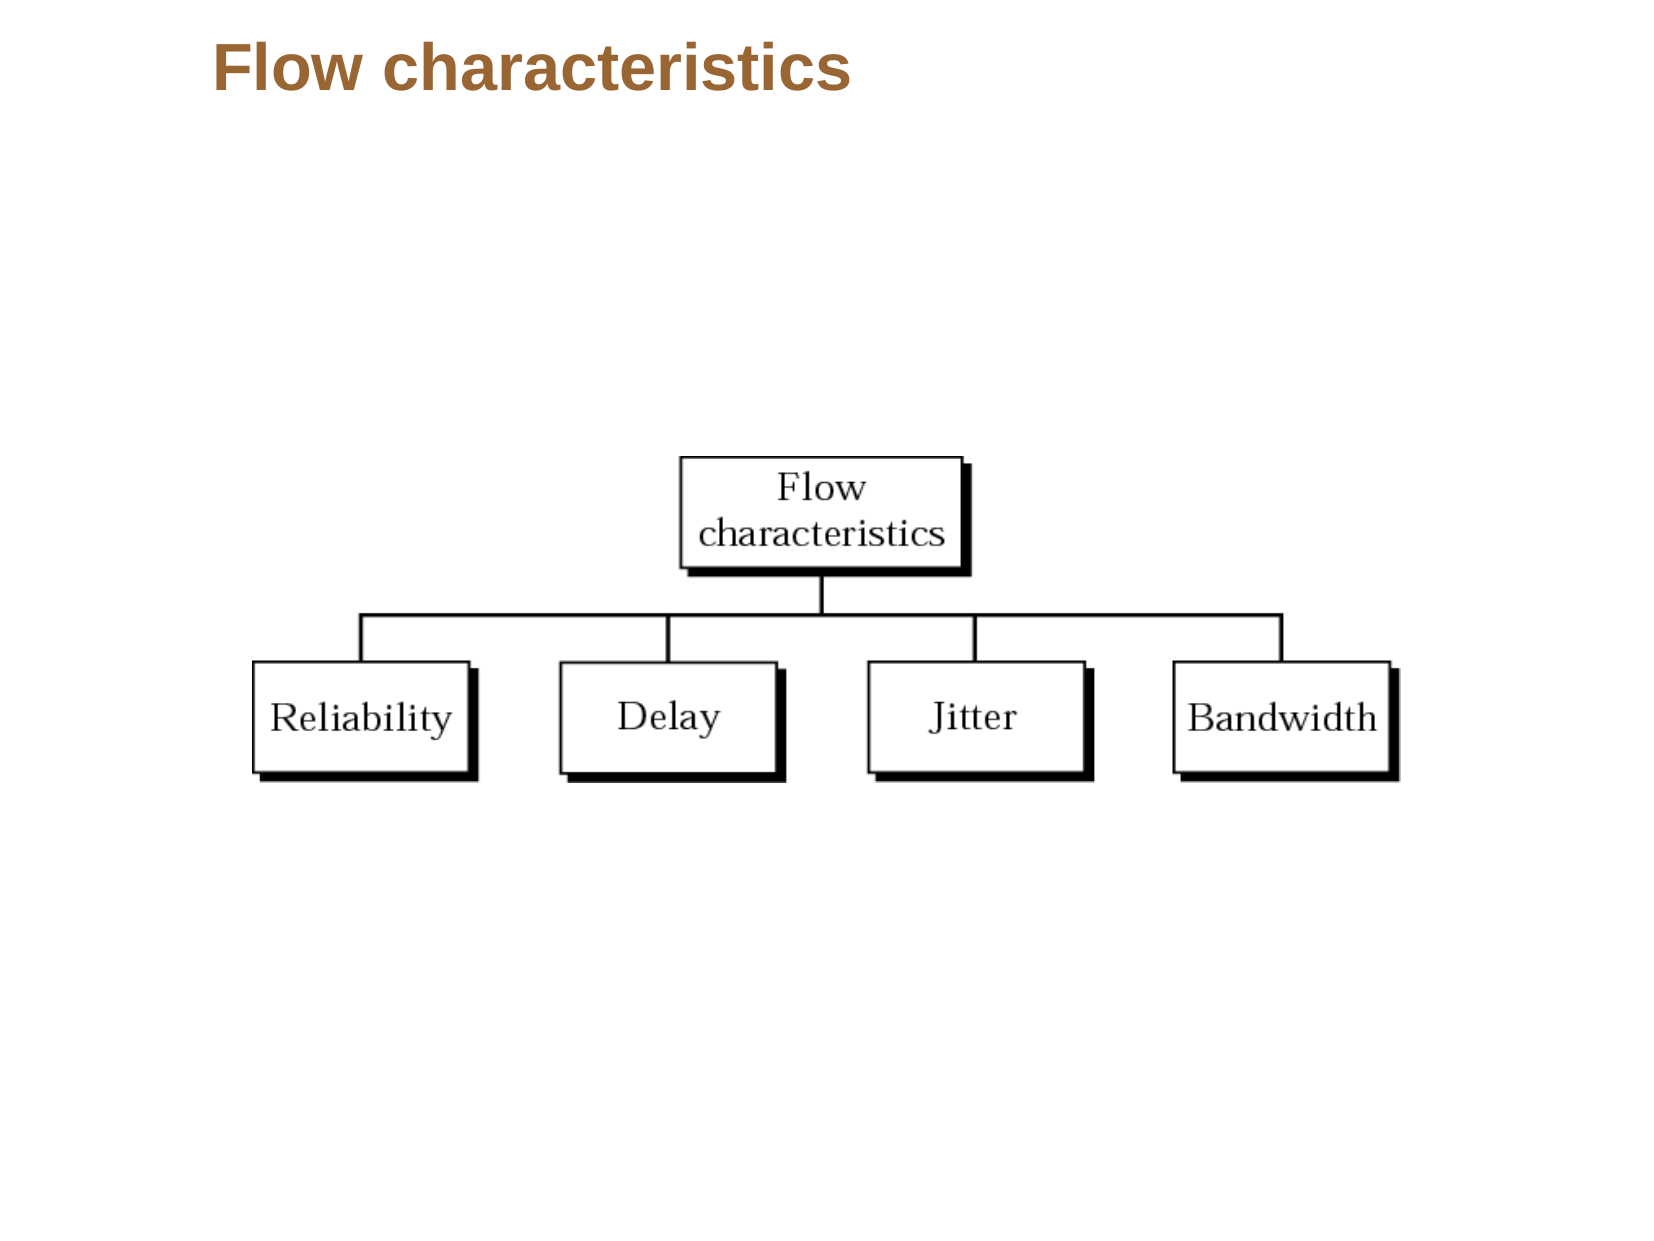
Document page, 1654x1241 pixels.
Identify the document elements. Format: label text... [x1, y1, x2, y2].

text_box Flow characteristics [179, 16, 1213, 112]
picture [252, 456, 1401, 783]
